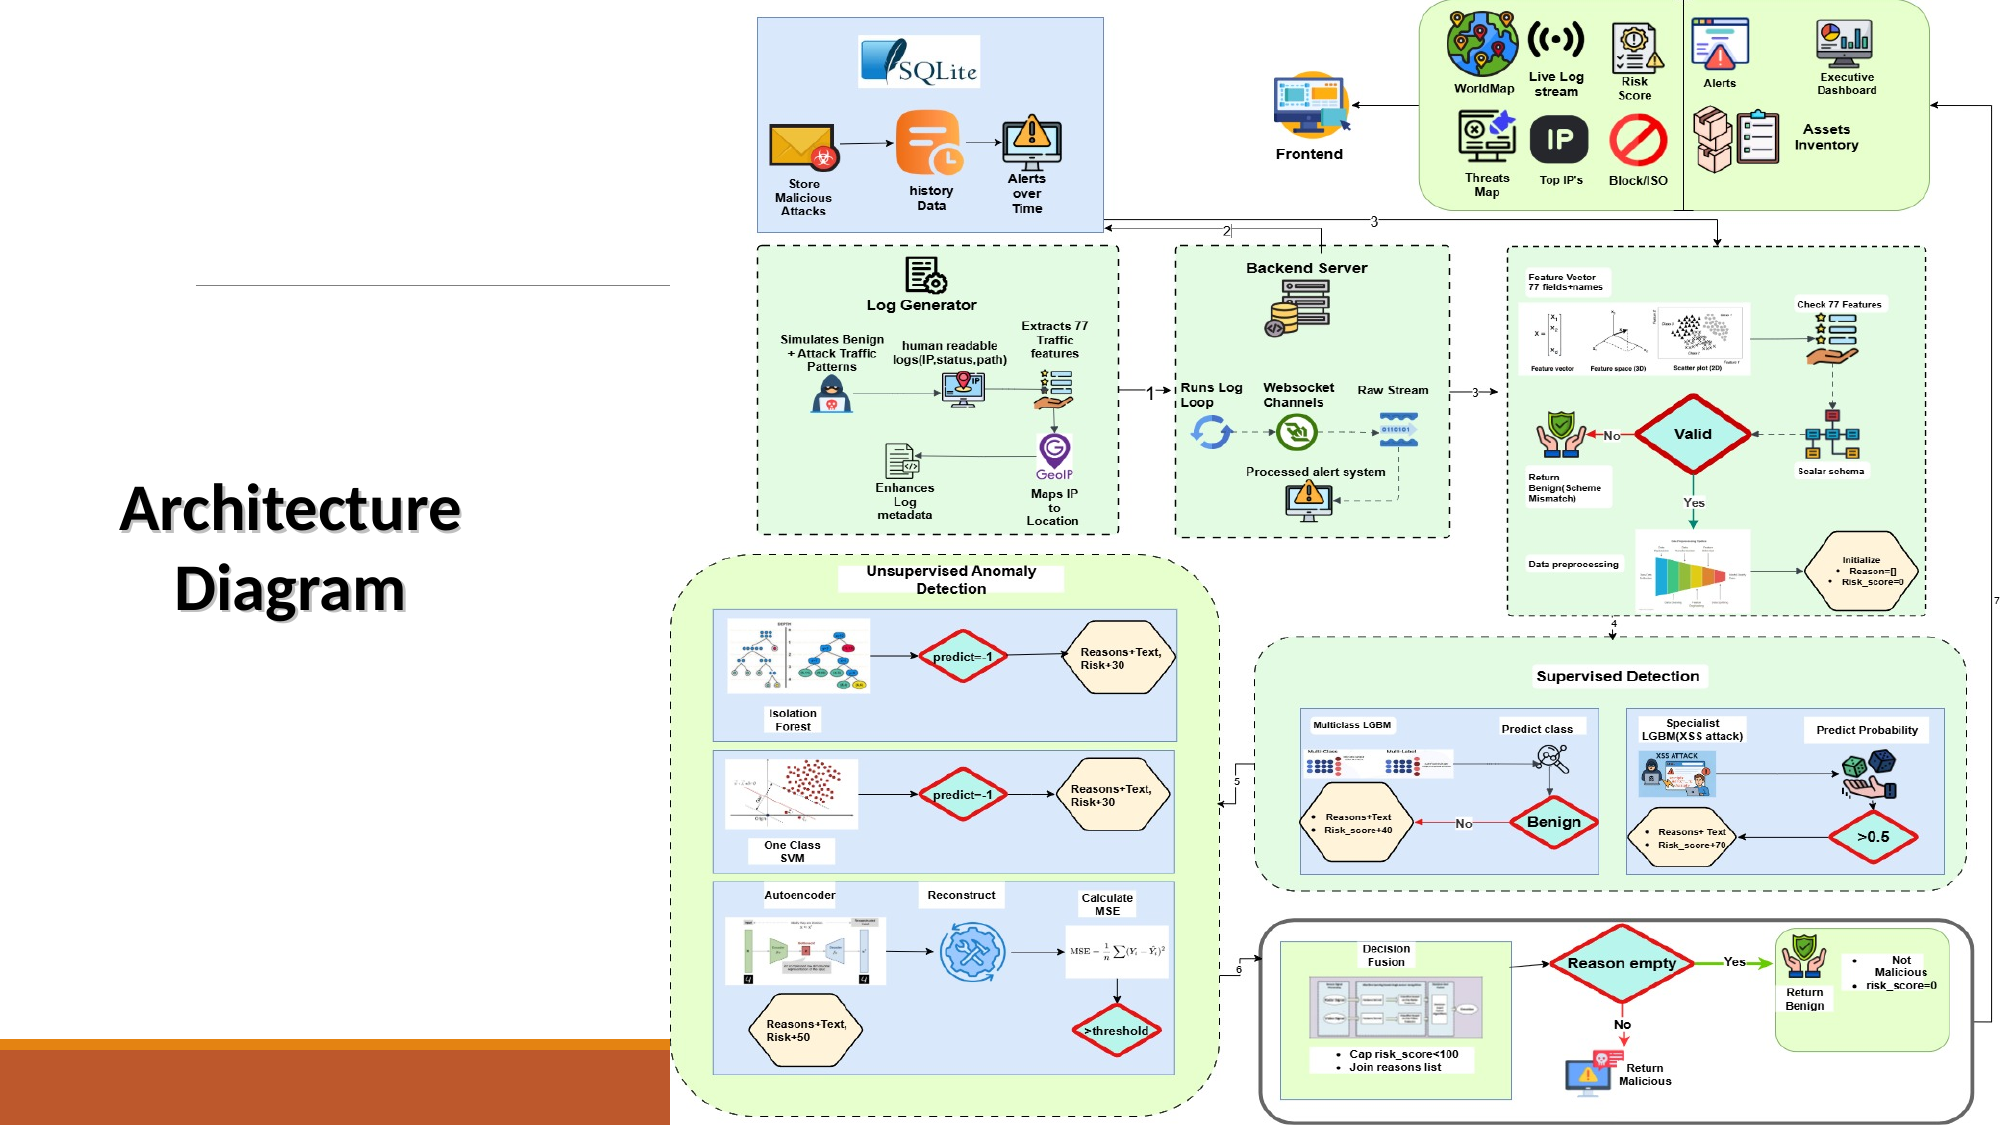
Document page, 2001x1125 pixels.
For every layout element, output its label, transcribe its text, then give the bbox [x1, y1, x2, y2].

text_box Architecture Diagram [0, 456, 581, 631]
picture [670, 0, 2000, 1125]
